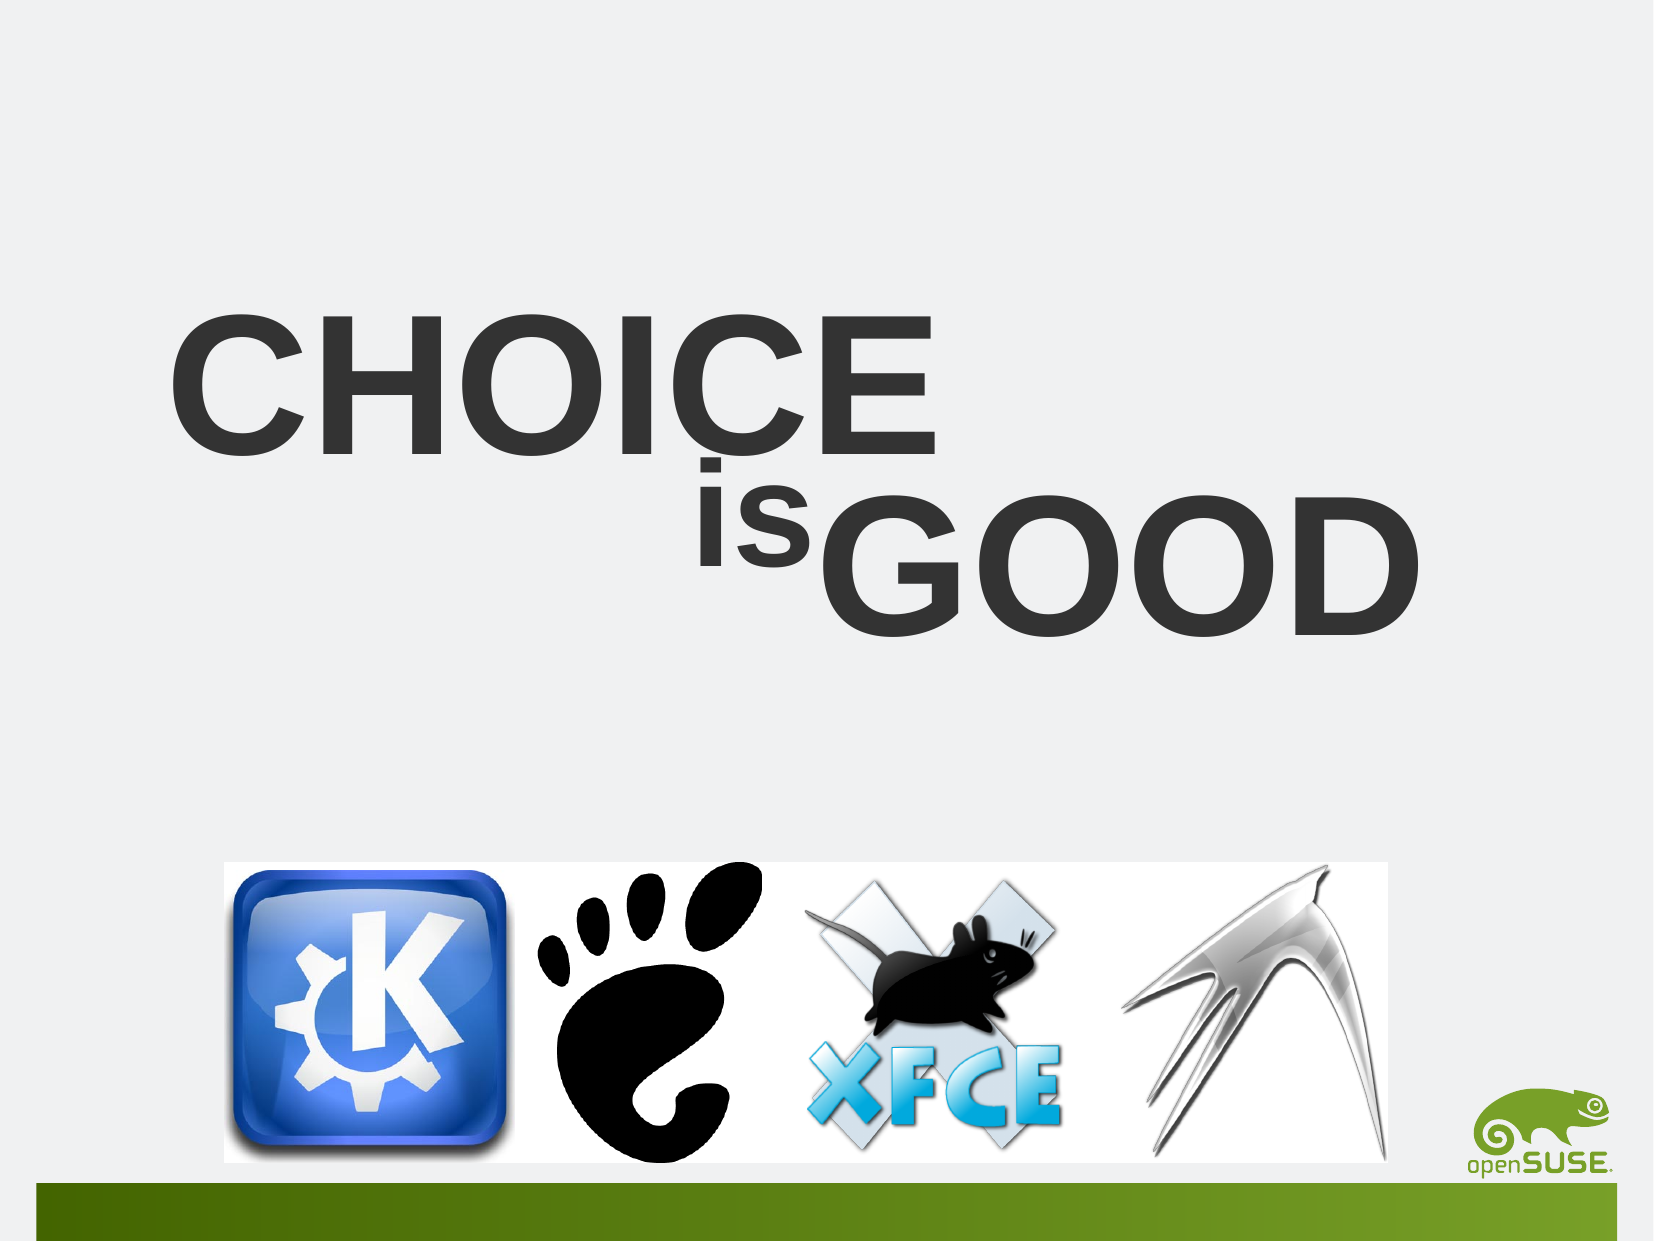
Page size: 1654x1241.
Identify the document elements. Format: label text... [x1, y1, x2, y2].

title GOOD [815, 402, 1491, 729]
title is [690, 392, 841, 637]
text_box [224, 862, 537, 1163]
text_box [762, 862, 1119, 1163]
title CHOICE [165, 222, 1054, 549]
picture [0, 0, 1654, 1241]
